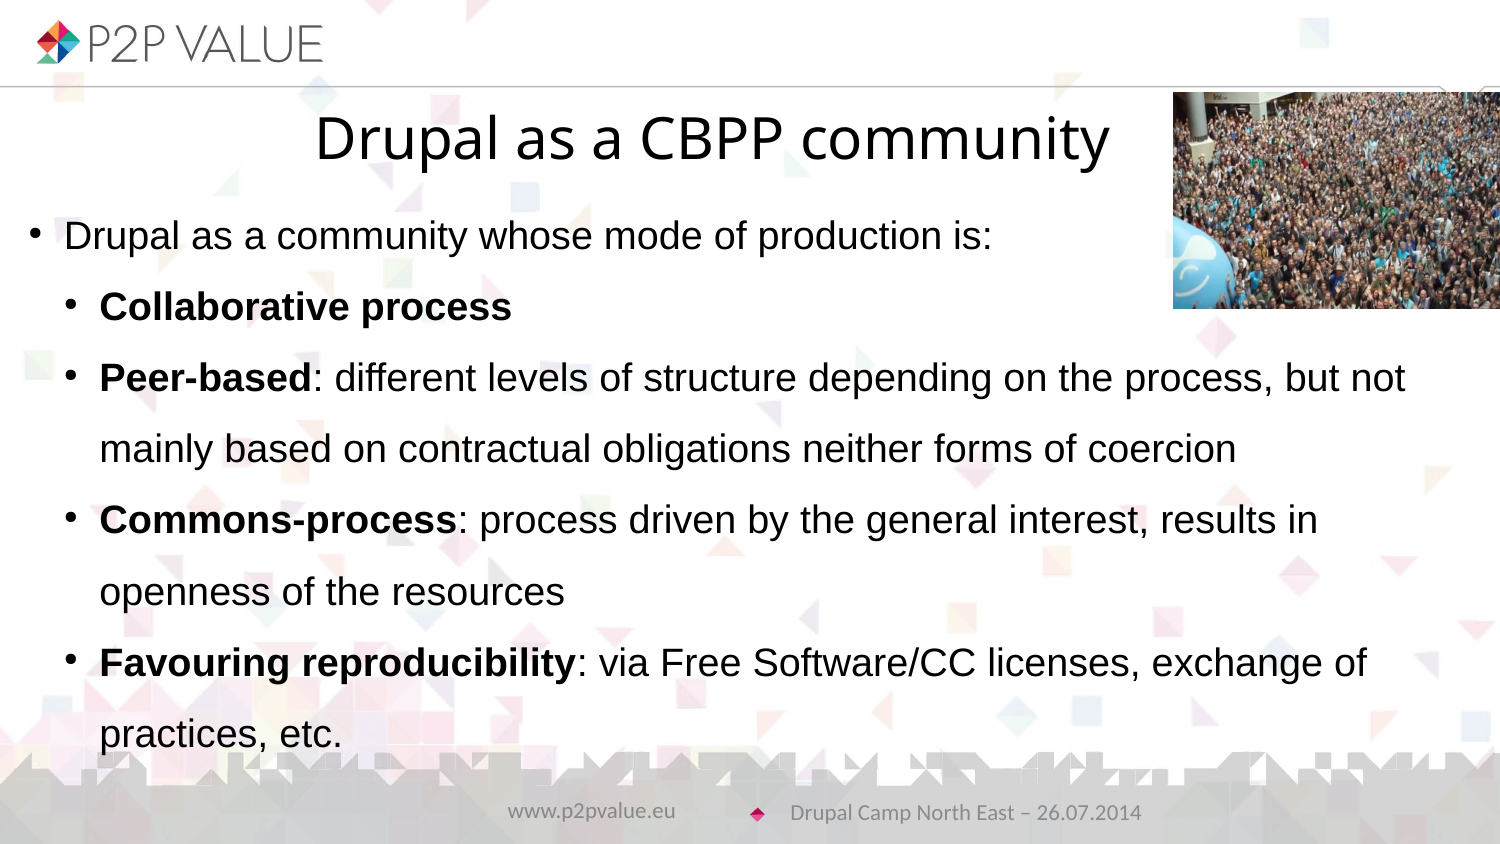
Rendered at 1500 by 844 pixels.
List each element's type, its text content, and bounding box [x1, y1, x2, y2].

picture [0, 0, 1500, 844]
text_box Drupal Camp North East – 26.07.2014 [777, 788, 1470, 834]
text_box www.p2pvalue.eu [501, 789, 720, 829]
title Drupal as a CBPP community [60, 92, 1173, 180]
subtitle Drupal as a community whose mode of production is: Collaborative process Peer-based: different levels of structure depending on the process, but not mainly based on contractual obligations neither forms of coercion Commons-process: process driven by the general interest, results in openness of the resources Favouring reproducibility: via Free Software/CC licenses, exchange of practices, etc. [15, 180, 1496, 844]
